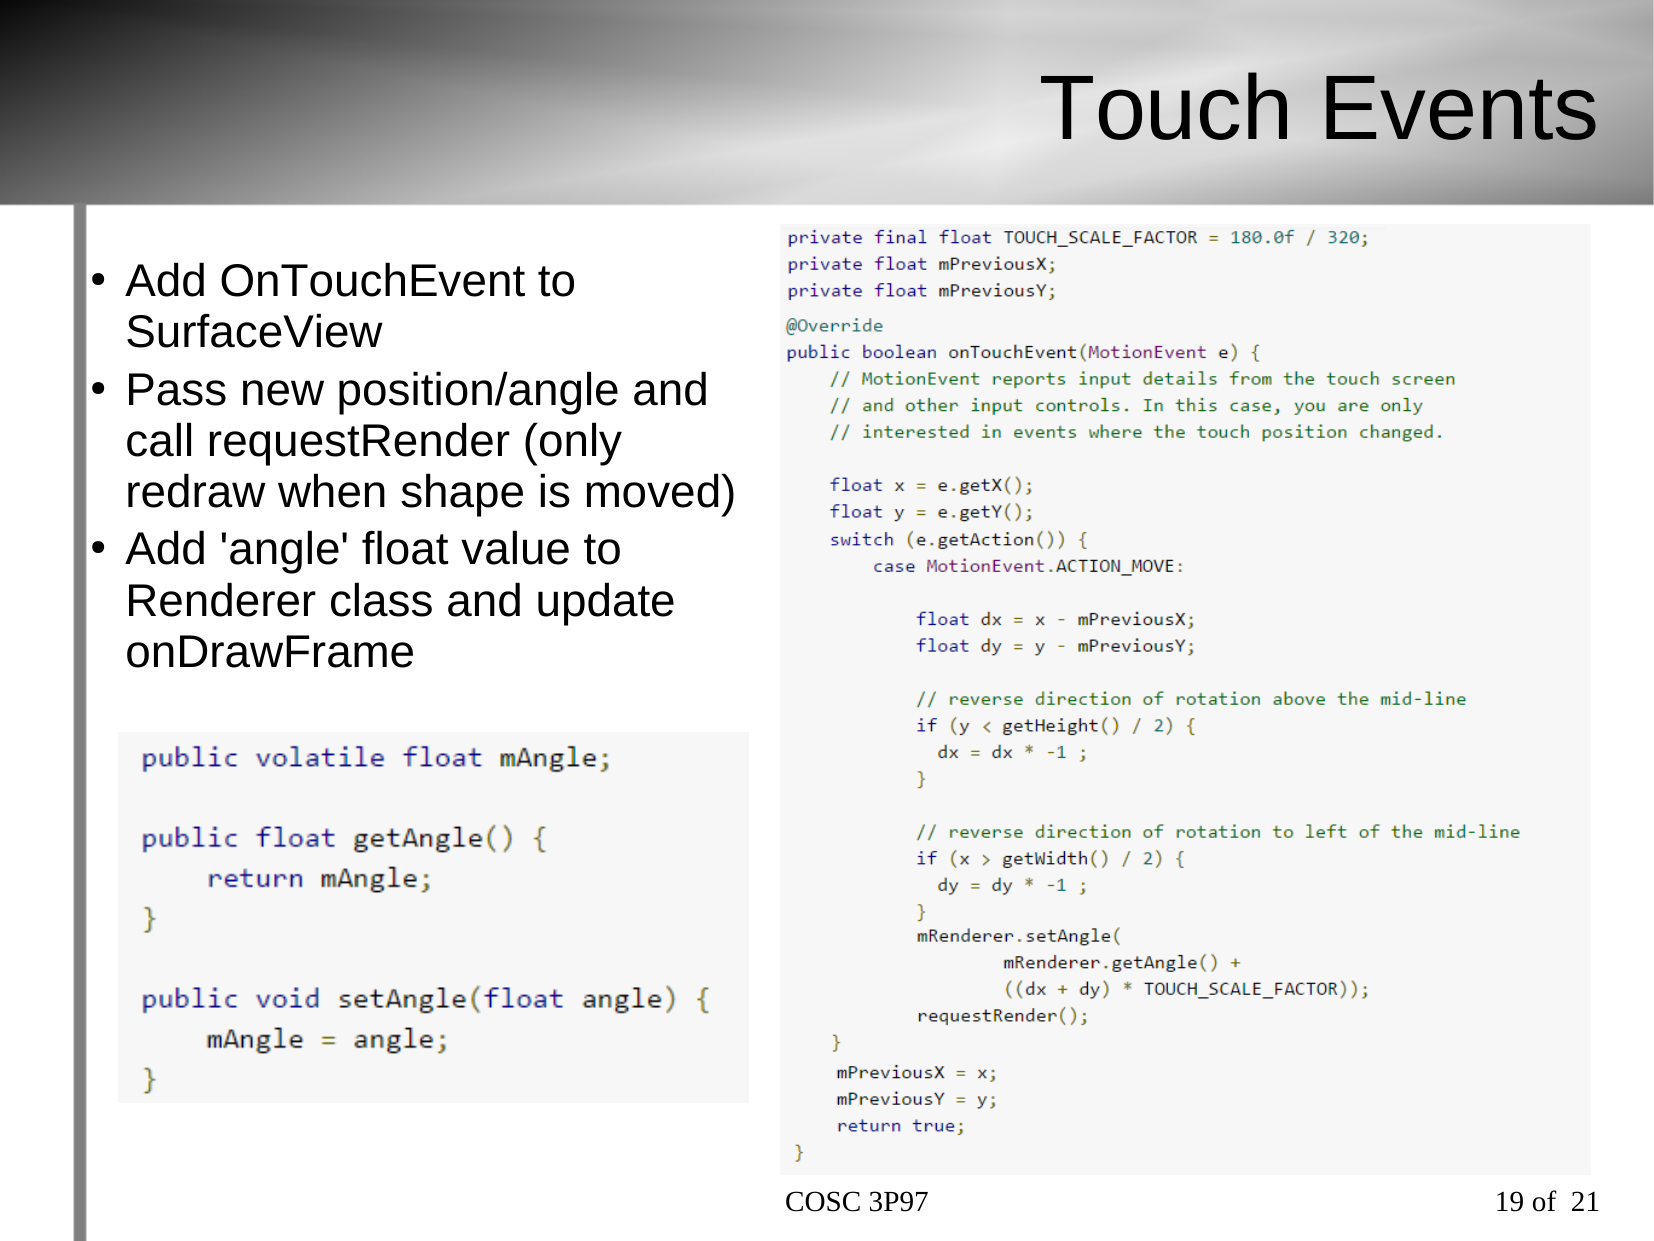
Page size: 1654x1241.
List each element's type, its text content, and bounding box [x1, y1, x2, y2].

title Touch Events [112, 13, 1601, 201]
list Add OnTouchEvent to SurfaceView Pass new position/angle and call requestRender (only redraw when shape is moved) Add 'angle' float value to Renderer class and update onDrawFrame [90, 255, 766, 721]
picture [0, 0, 1654, 1241]
